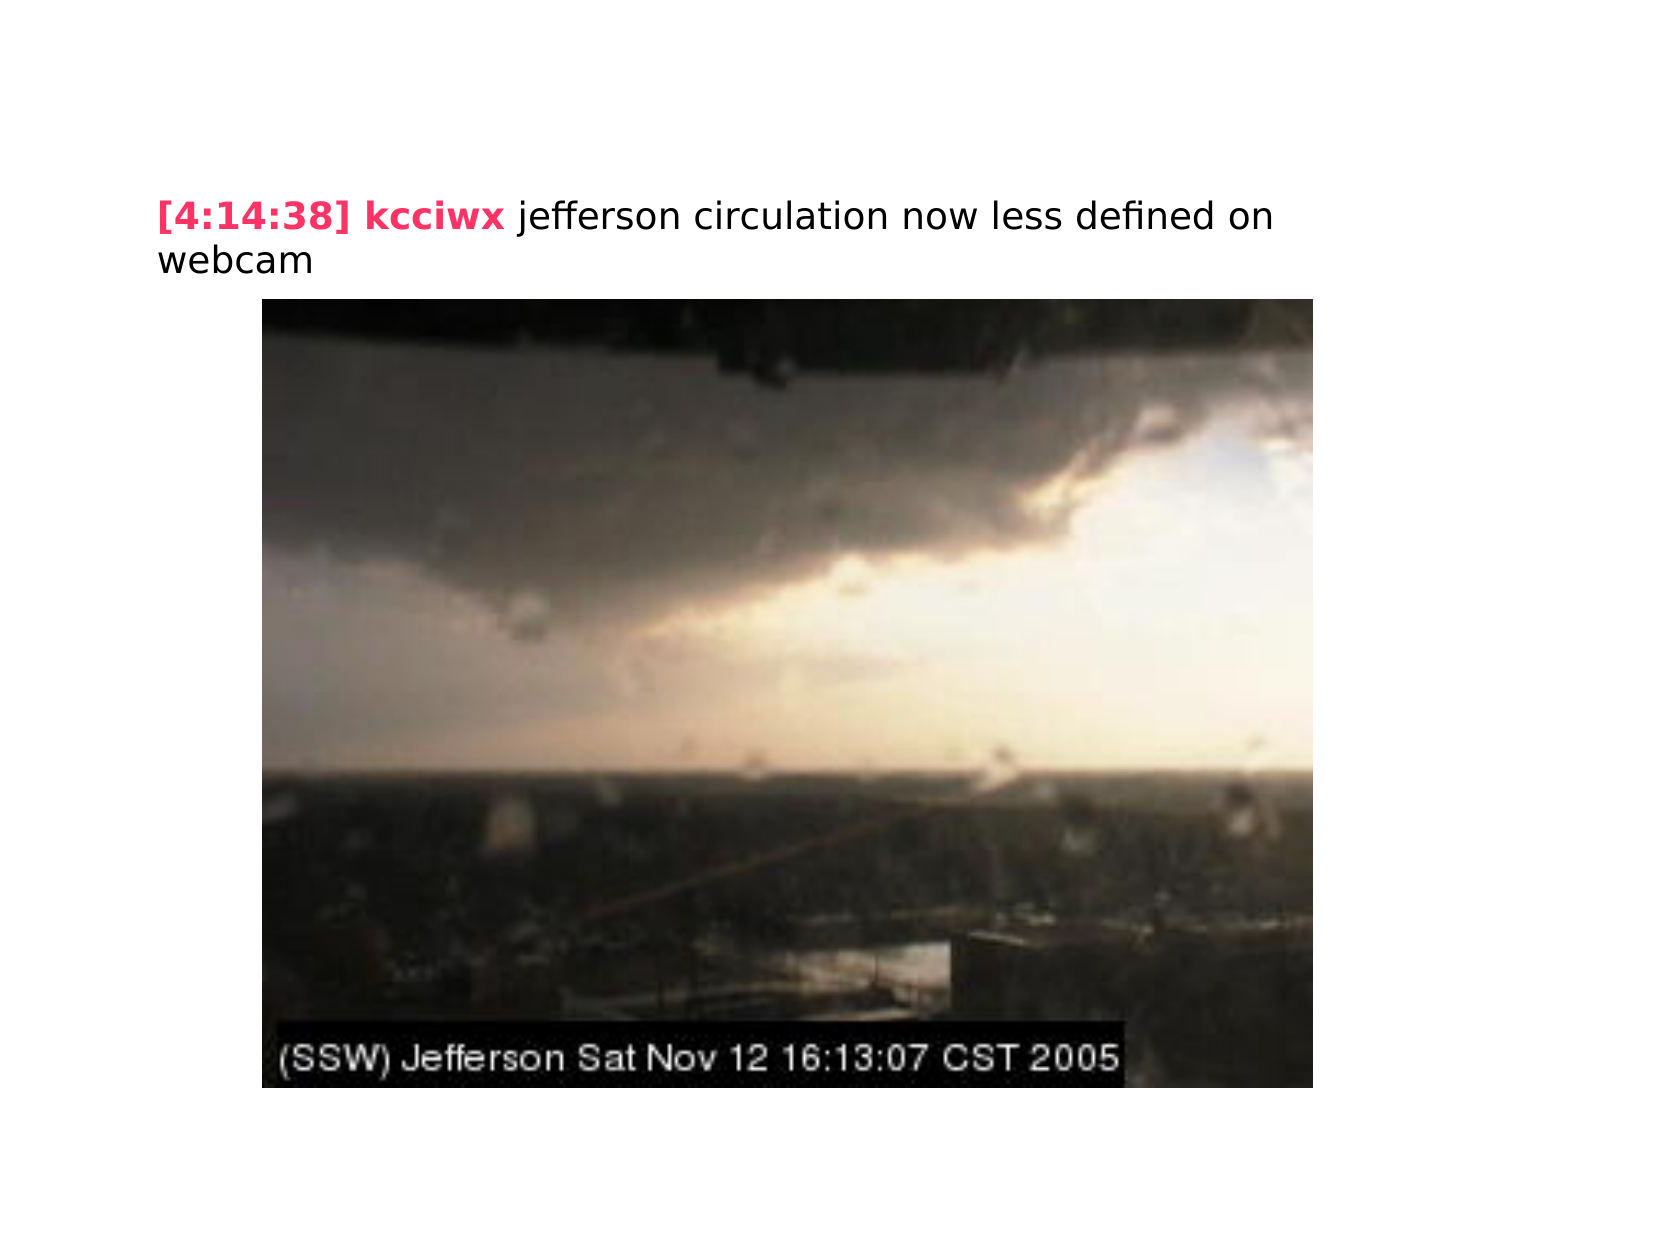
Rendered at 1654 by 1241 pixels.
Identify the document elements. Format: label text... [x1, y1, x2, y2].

text_box [4:14:38] kcciwx jefferson circulation now less defined on webcam [142, 187, 1426, 290]
picture [262, 299, 1313, 1088]
